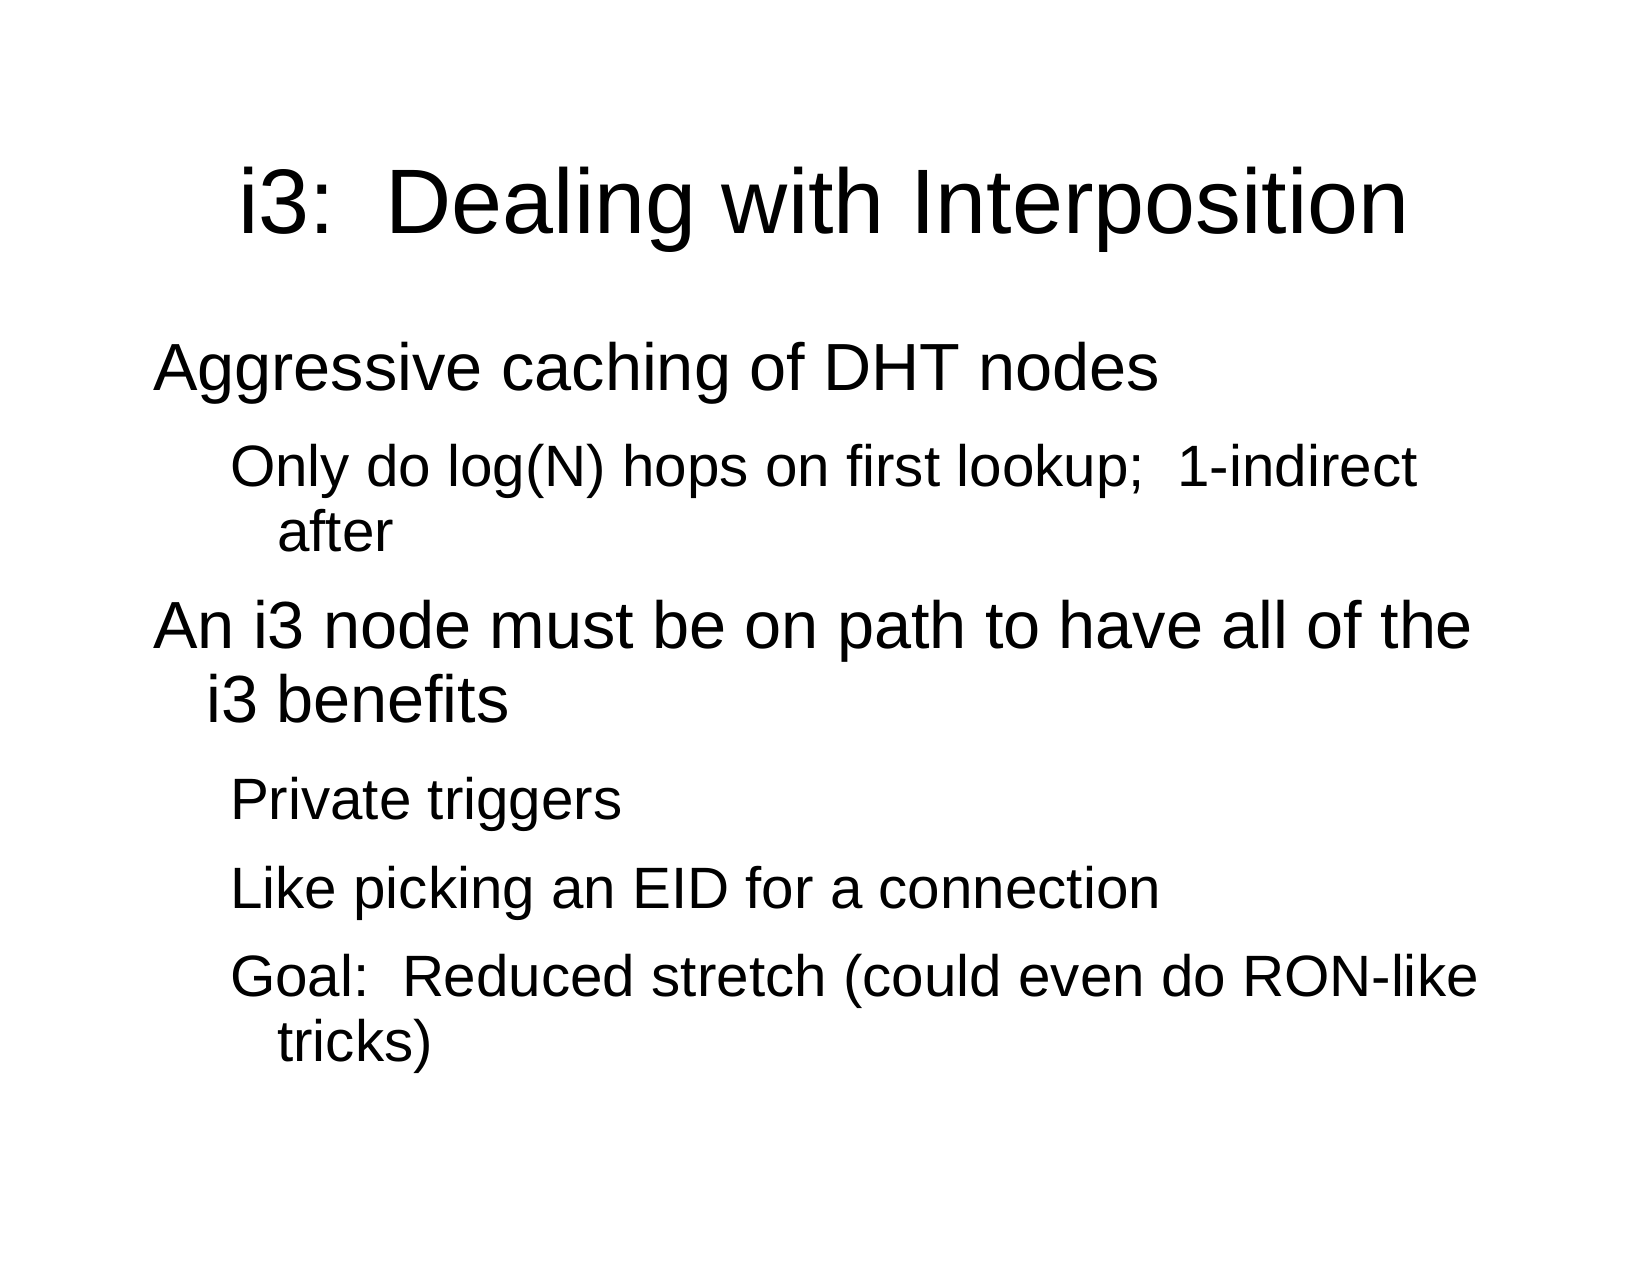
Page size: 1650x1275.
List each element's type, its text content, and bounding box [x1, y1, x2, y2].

list Aggressive caching of DHT nodes Only do log(N) hops on first lookup; 1-indirect after An i3 node must be on path to have all of the i3 benefits Private triggers Like picking an EID for a connection Goal: Reduced stretch (could even do RON-like tricks) [135, 329, 1515, 1143]
title i3: Dealing with Interposition [135, 112, 1515, 291]
